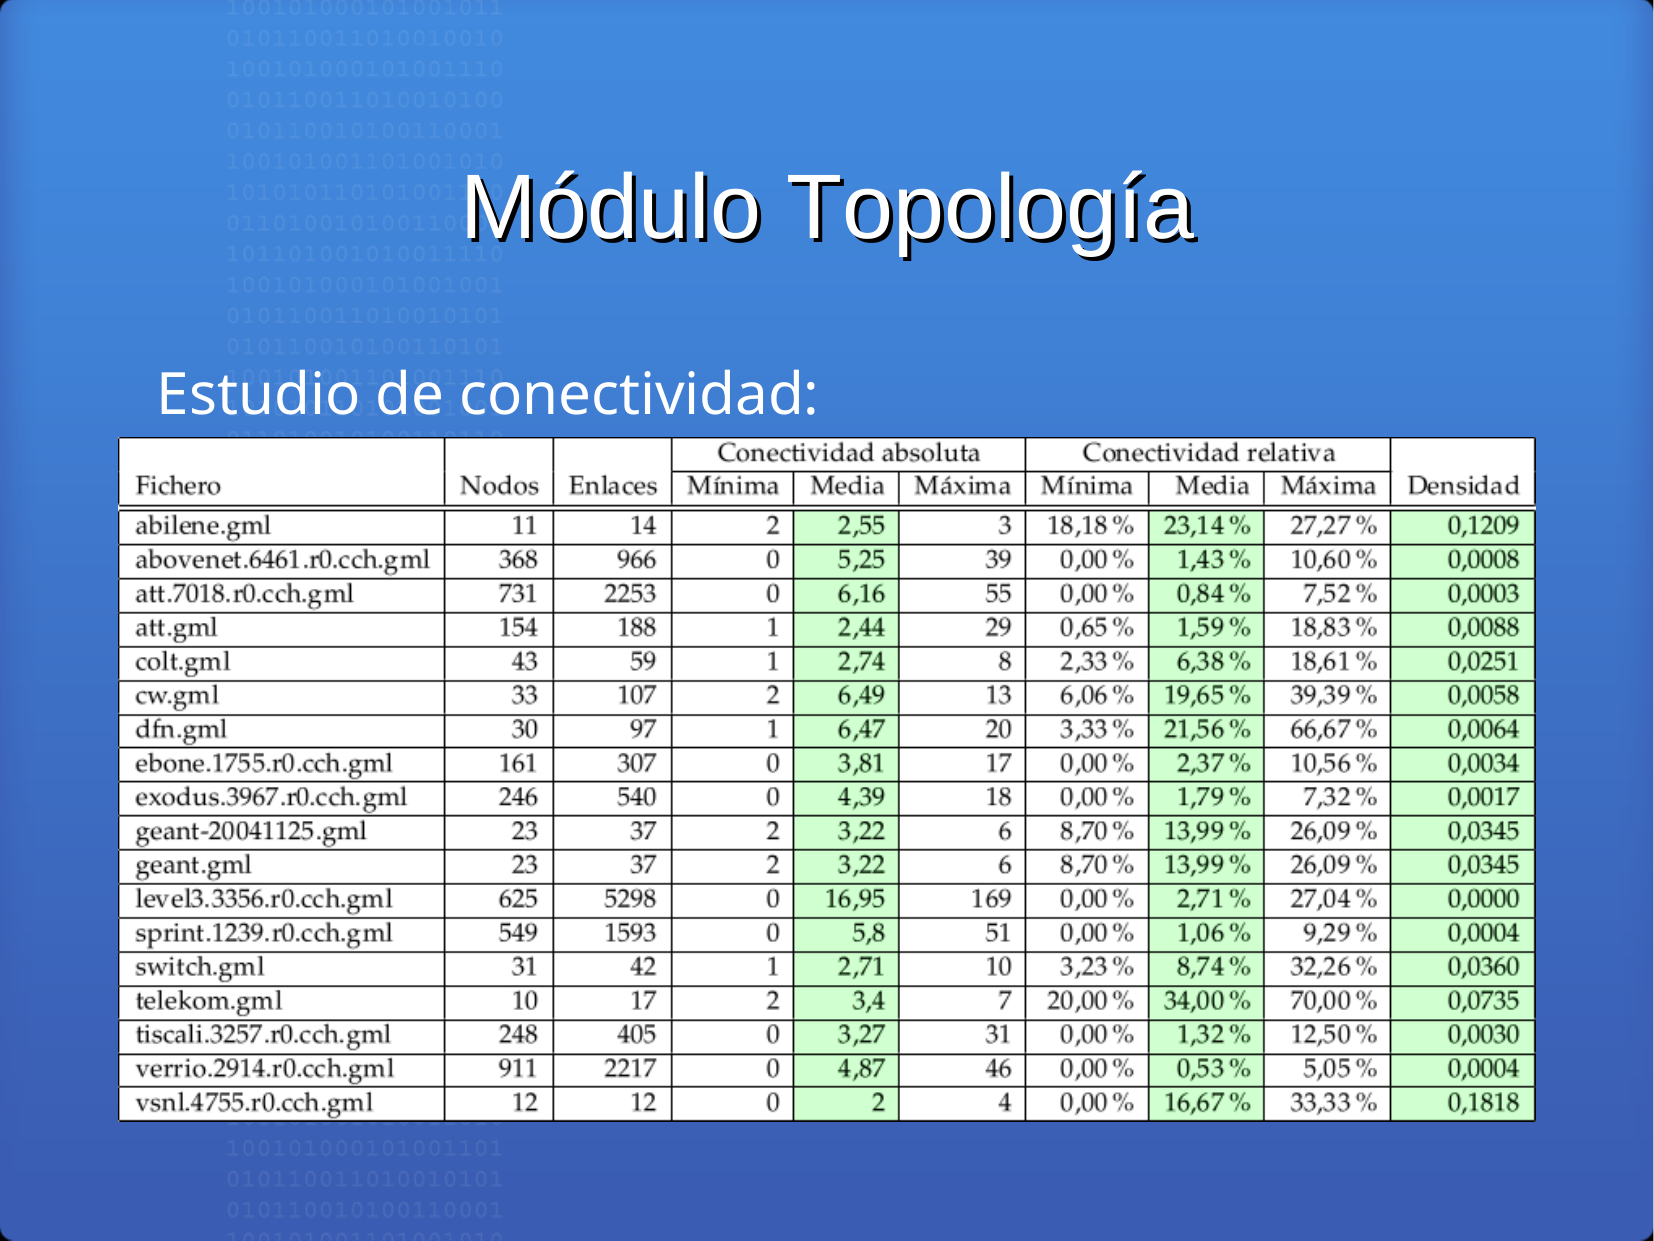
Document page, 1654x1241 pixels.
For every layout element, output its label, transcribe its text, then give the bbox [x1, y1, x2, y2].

picture [0, 0, 1654, 1241]
subtitle Estudio de conectividad: [121, 352, 1534, 437]
title Módulo Topología [121, 110, 1534, 303]
